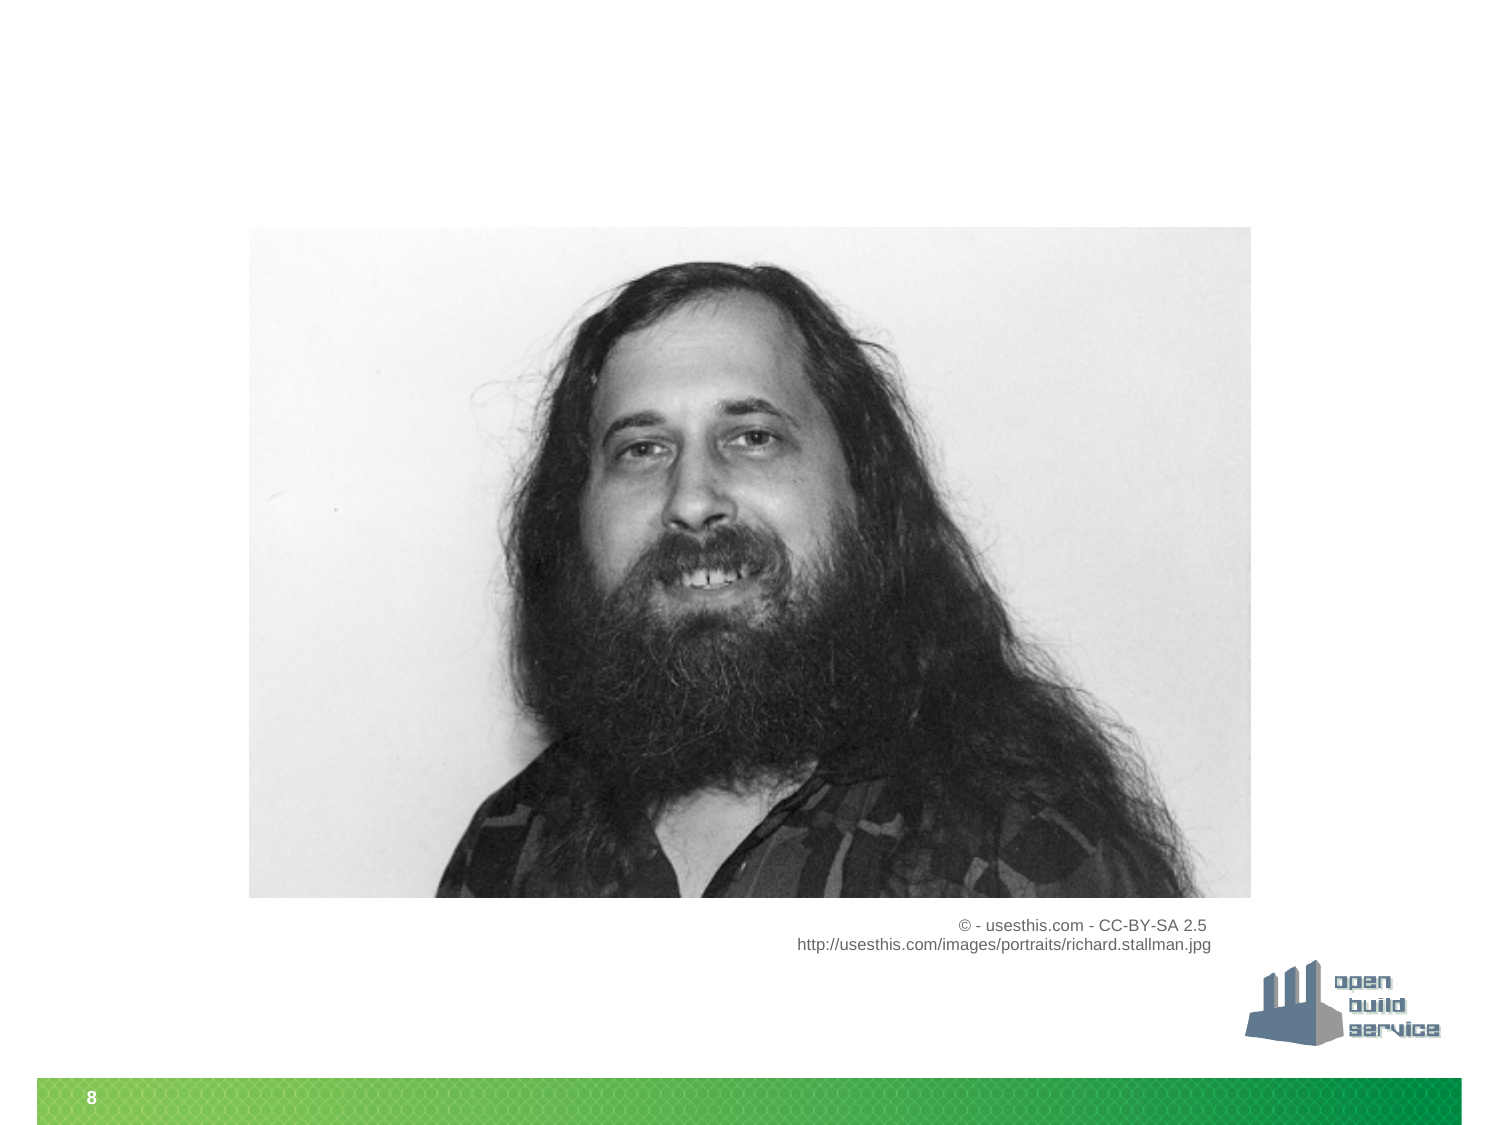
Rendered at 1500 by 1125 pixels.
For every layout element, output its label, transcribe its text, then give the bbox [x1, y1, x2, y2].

picture [37, 1078, 1462, 1125]
text_box © - usesthis.com - CC-BY-SA 2.5 http://usesthis.com/images/portraits/richard.stallman.jpg [797, 915, 1212, 954]
picture [1245, 960, 1441, 1046]
picture [249, 227, 1251, 898]
